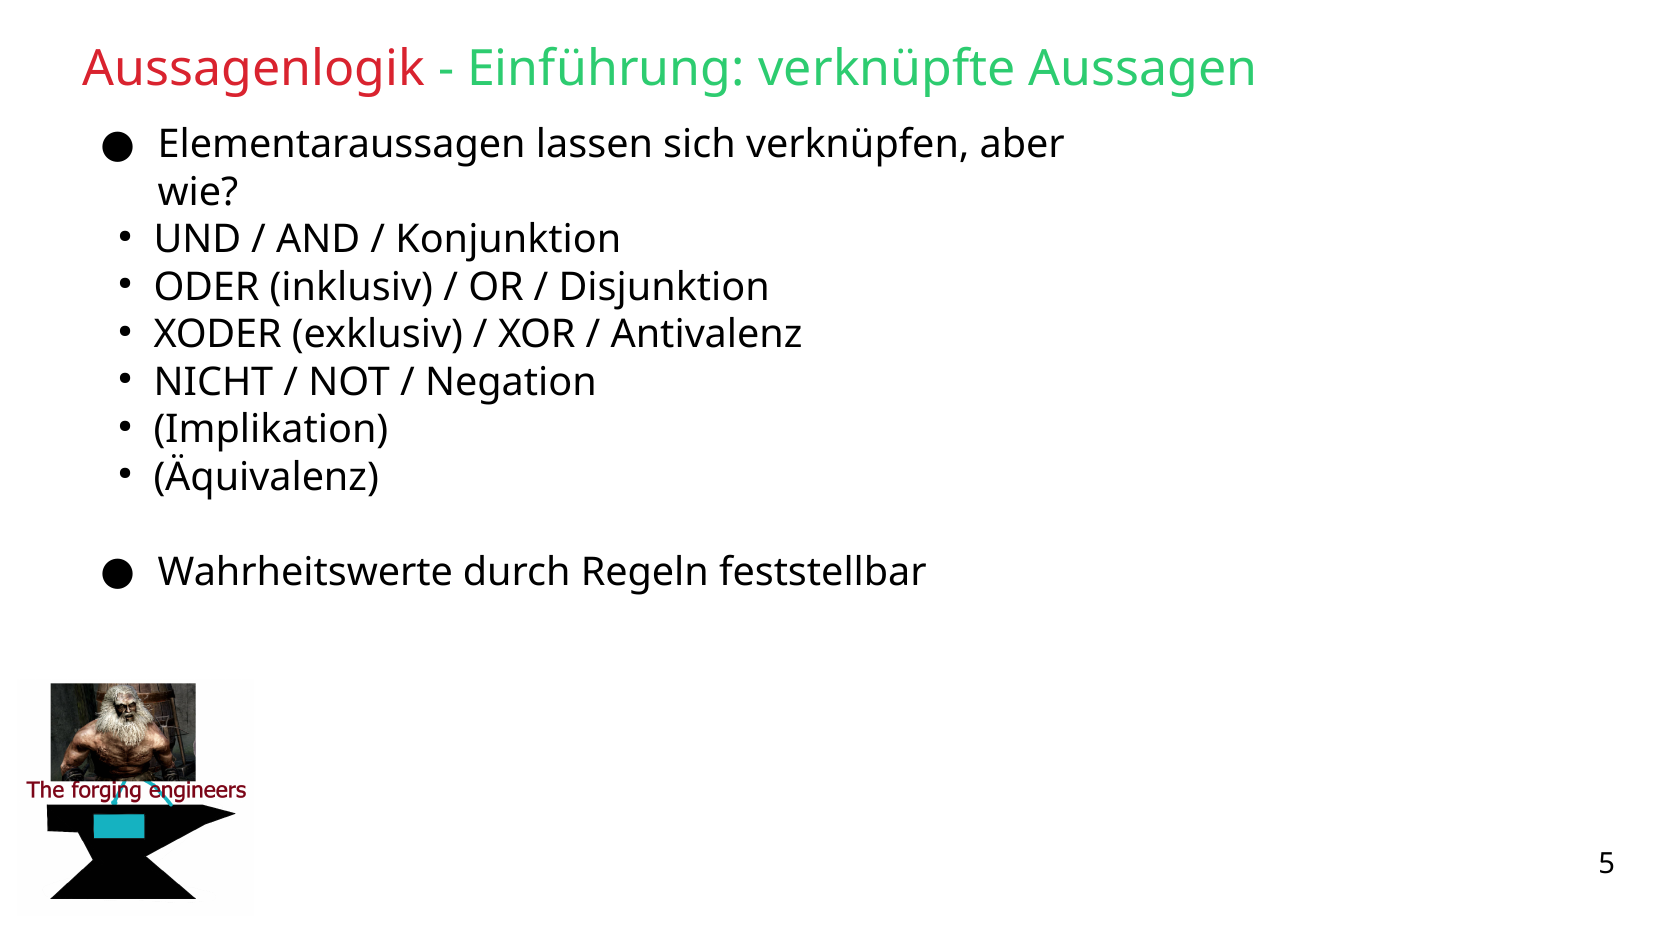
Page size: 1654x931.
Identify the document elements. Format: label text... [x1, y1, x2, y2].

subtitle Elementaraussagen lassen sich verknüpfen, aber wie? UND / AND / Konjunktion ODER (inklusiv) / OR / Disjunktion XODER (exklusiv) / XOR / Antivalenz NICHT / NOT / Negation (Implikation) (Äquivalenz) Wahrheitswerte durch Regeln feststellbar [82, 118, 1111, 634]
picture [17, 679, 254, 916]
title Aussagenlogik - Einführung: verknüpfte Aussagen [82, 37, 1571, 95]
